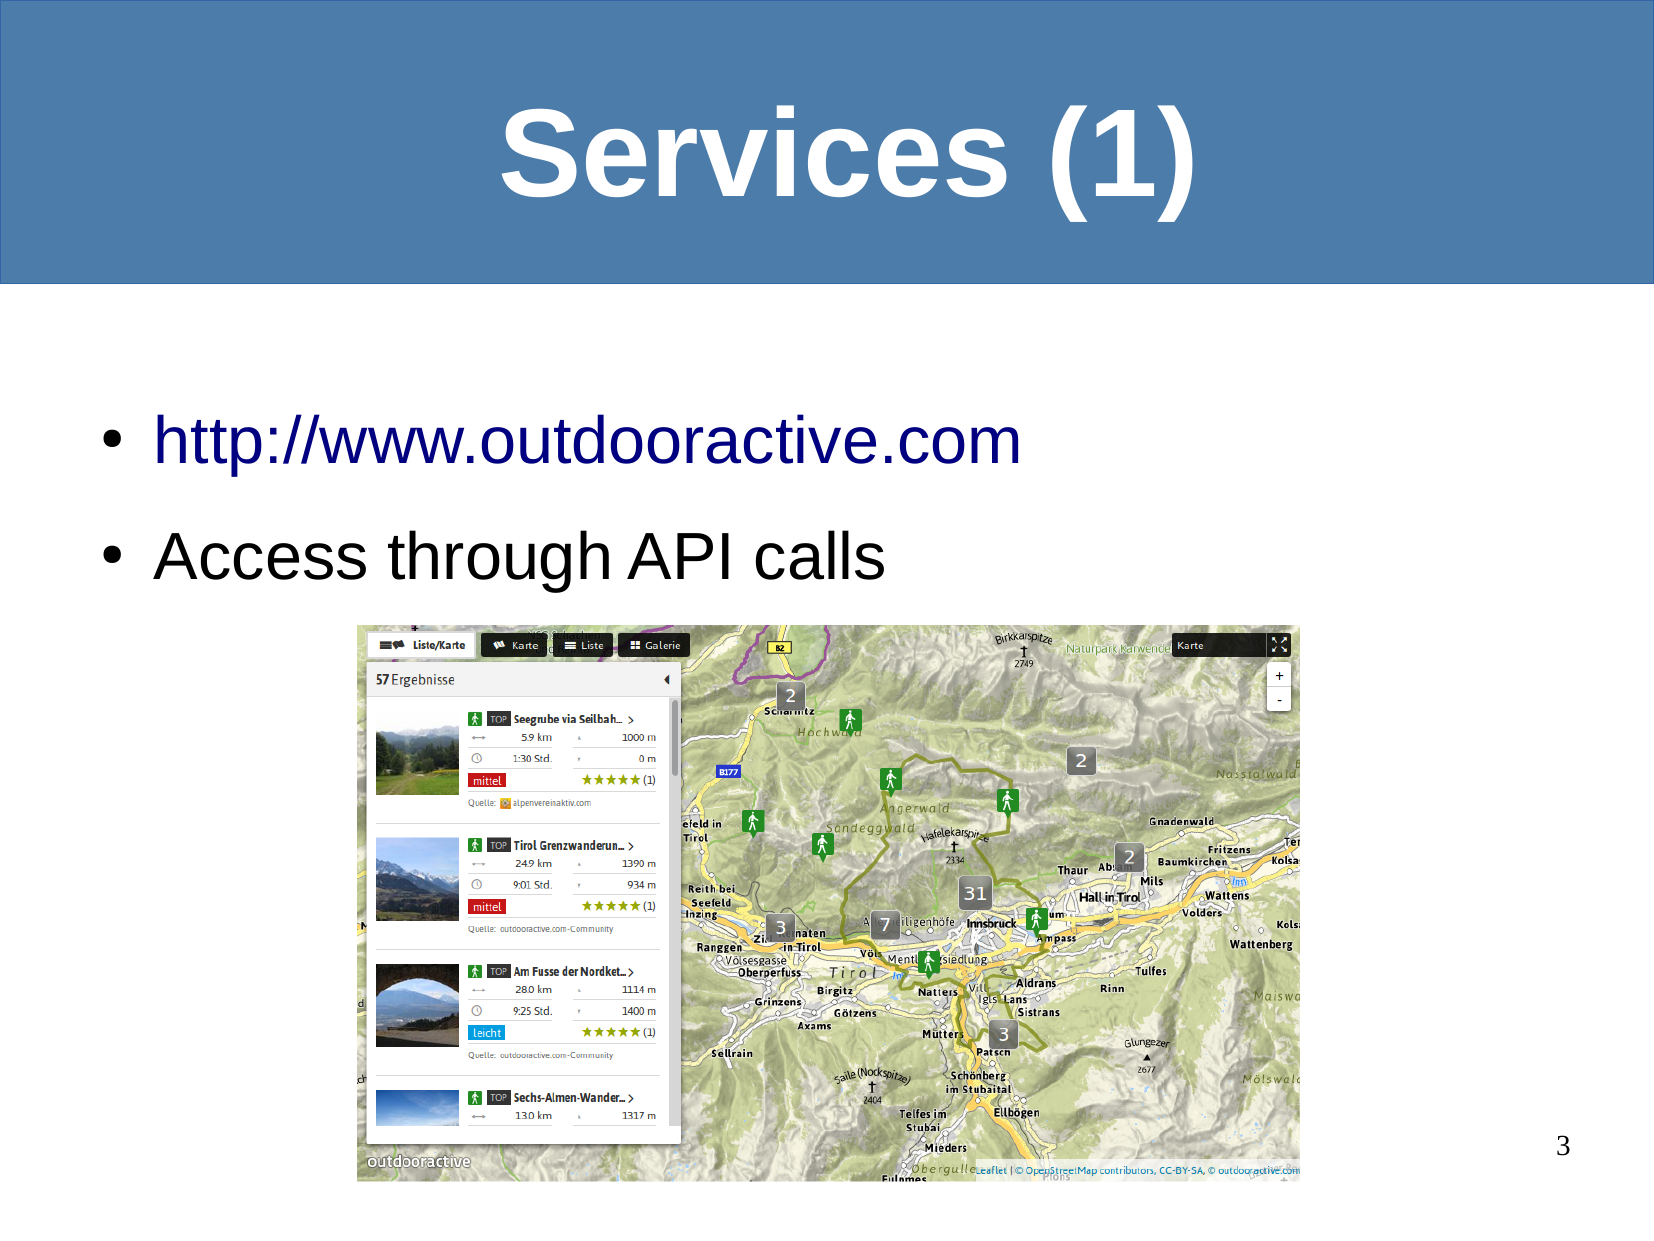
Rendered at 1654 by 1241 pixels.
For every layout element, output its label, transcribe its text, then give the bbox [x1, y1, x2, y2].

title Services (1) [82, 49, 1571, 257]
picture [354, 1123, 1300, 1182]
text_box [0, 0, 1654, 284]
list http://www.outdooractive.com Access through API calls [82, 402, 1571, 1123]
